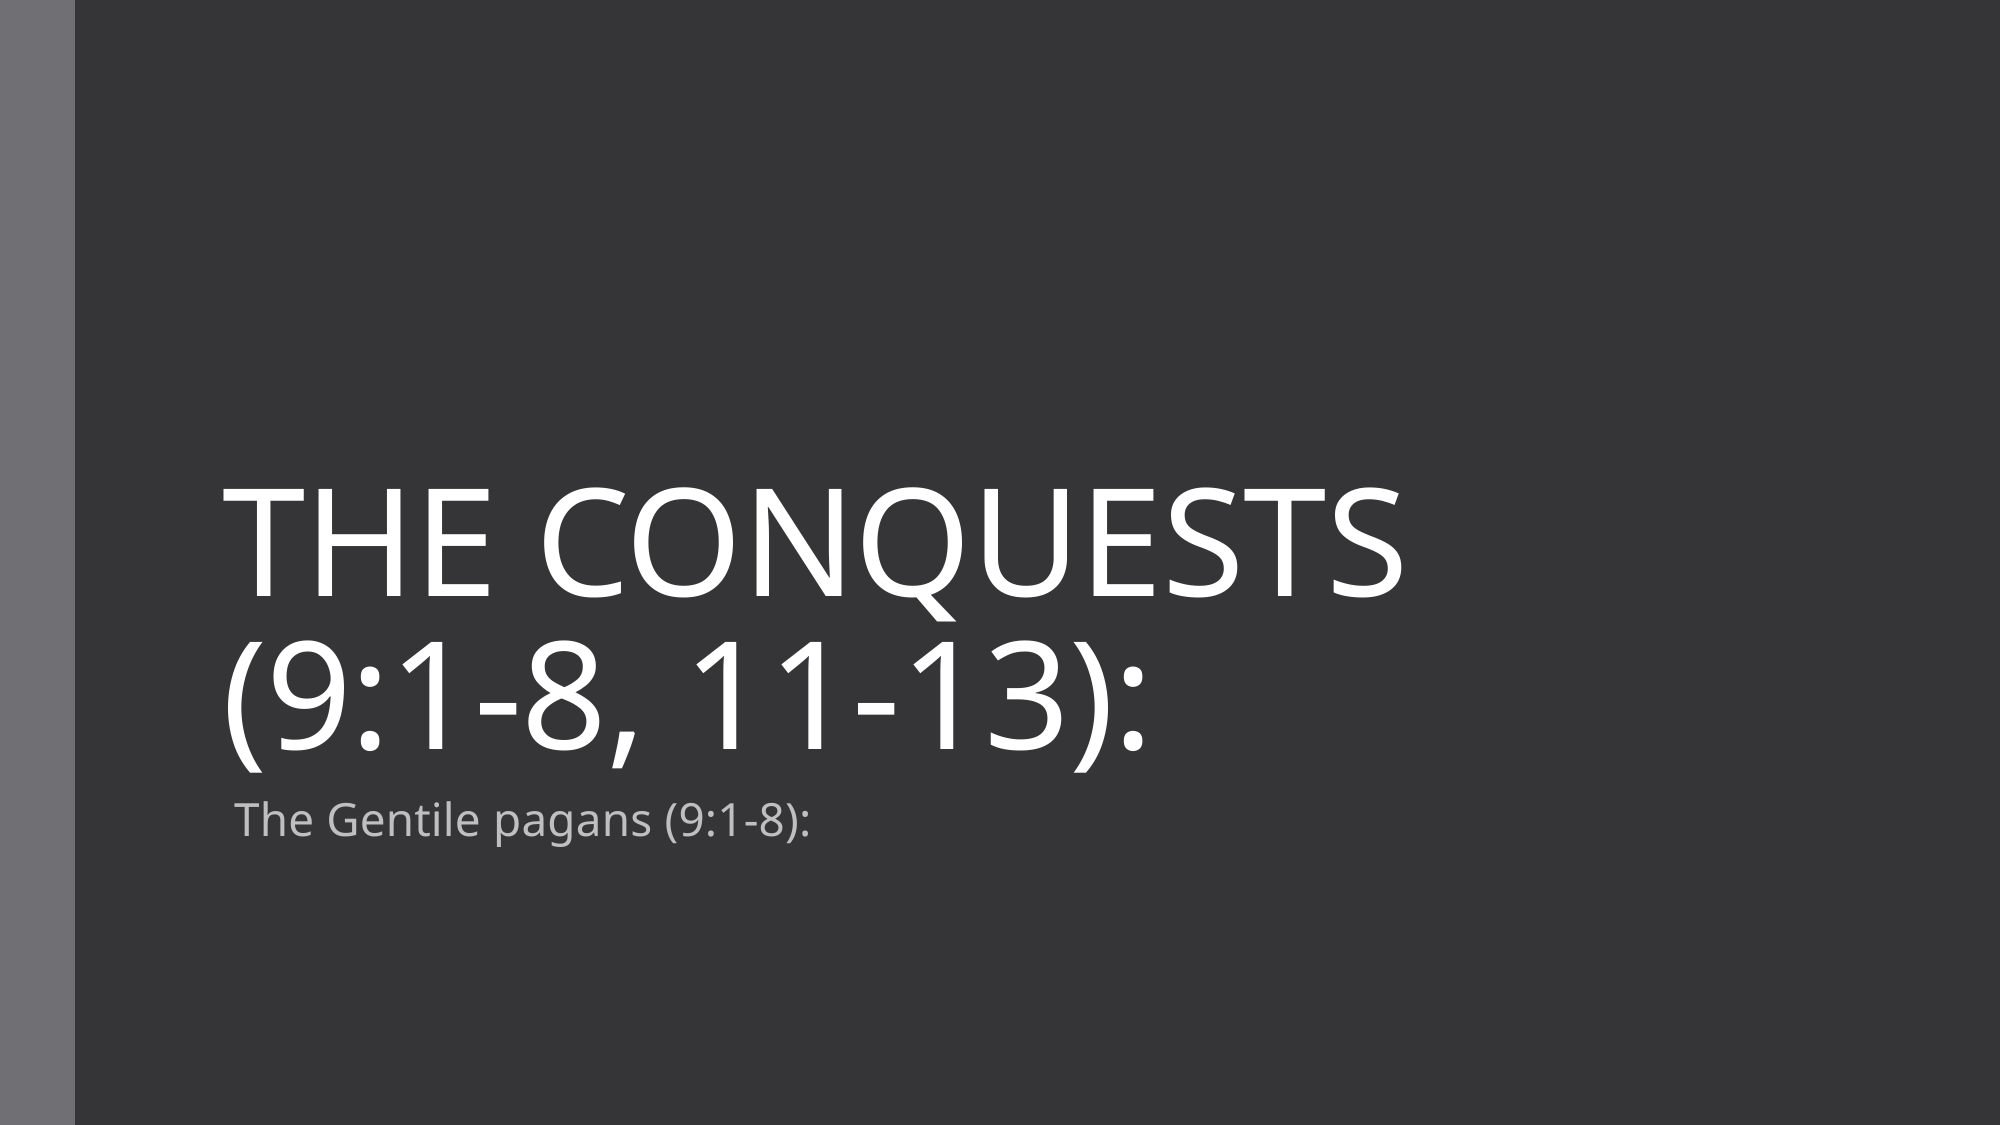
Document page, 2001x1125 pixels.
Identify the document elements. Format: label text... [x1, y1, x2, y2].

title THE CONQUESTS (9:1-8, 11-13): [206, 124, 1752, 787]
subtitle The Gentile pagans (9:1-8): [206, 787, 1752, 1066]
